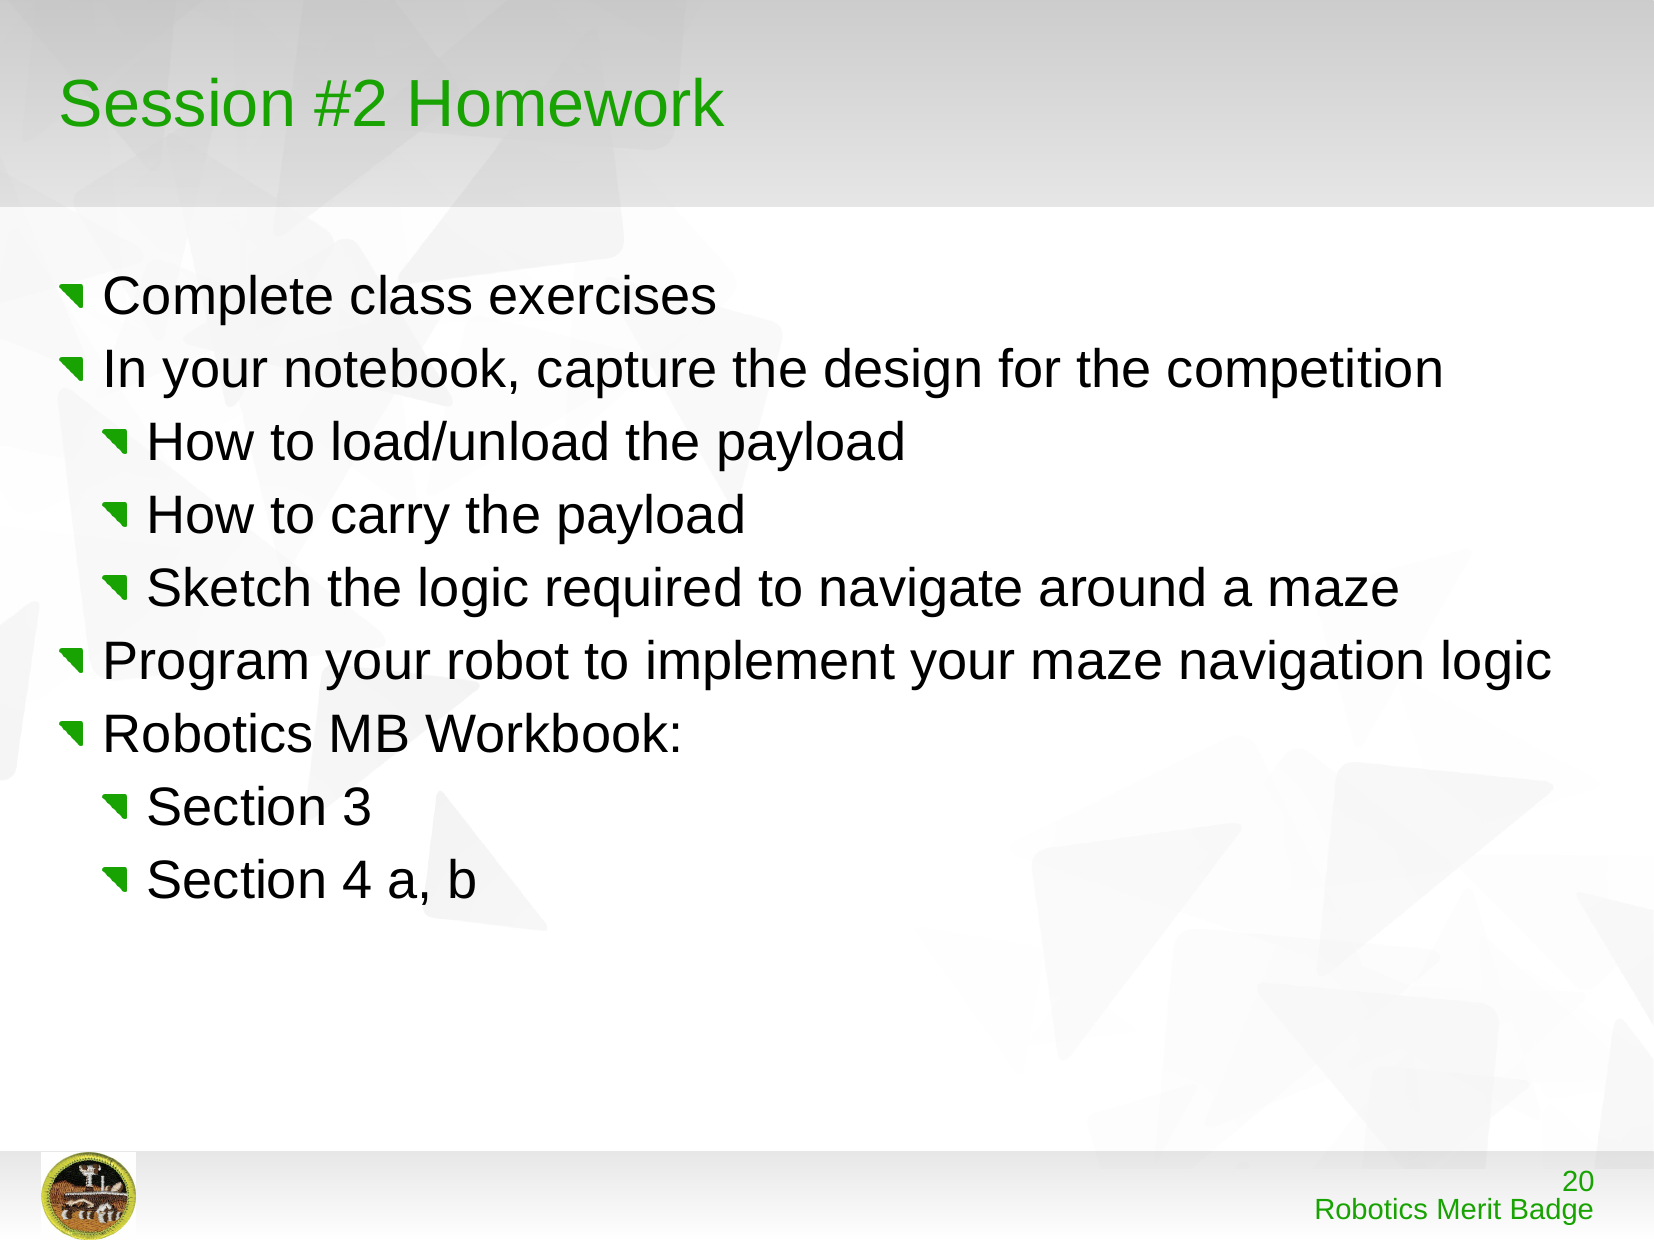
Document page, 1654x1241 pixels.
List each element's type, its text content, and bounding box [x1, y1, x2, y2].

picture [0, 0, 783, 931]
picture [41, 1152, 136, 1240]
title Session #2 Homework [59, 29, 1595, 178]
list Complete class exercises In your notebook, capture the design for the competition How to load/unload the payload How to carry the payload Sketch the logic required to navigate around a maze Program your robot to implement your maze navigation logic Robotics MB Workbook: Section 3 Section 4 a, b [59, 265, 1595, 910]
picture [915, 548, 1654, 1169]
